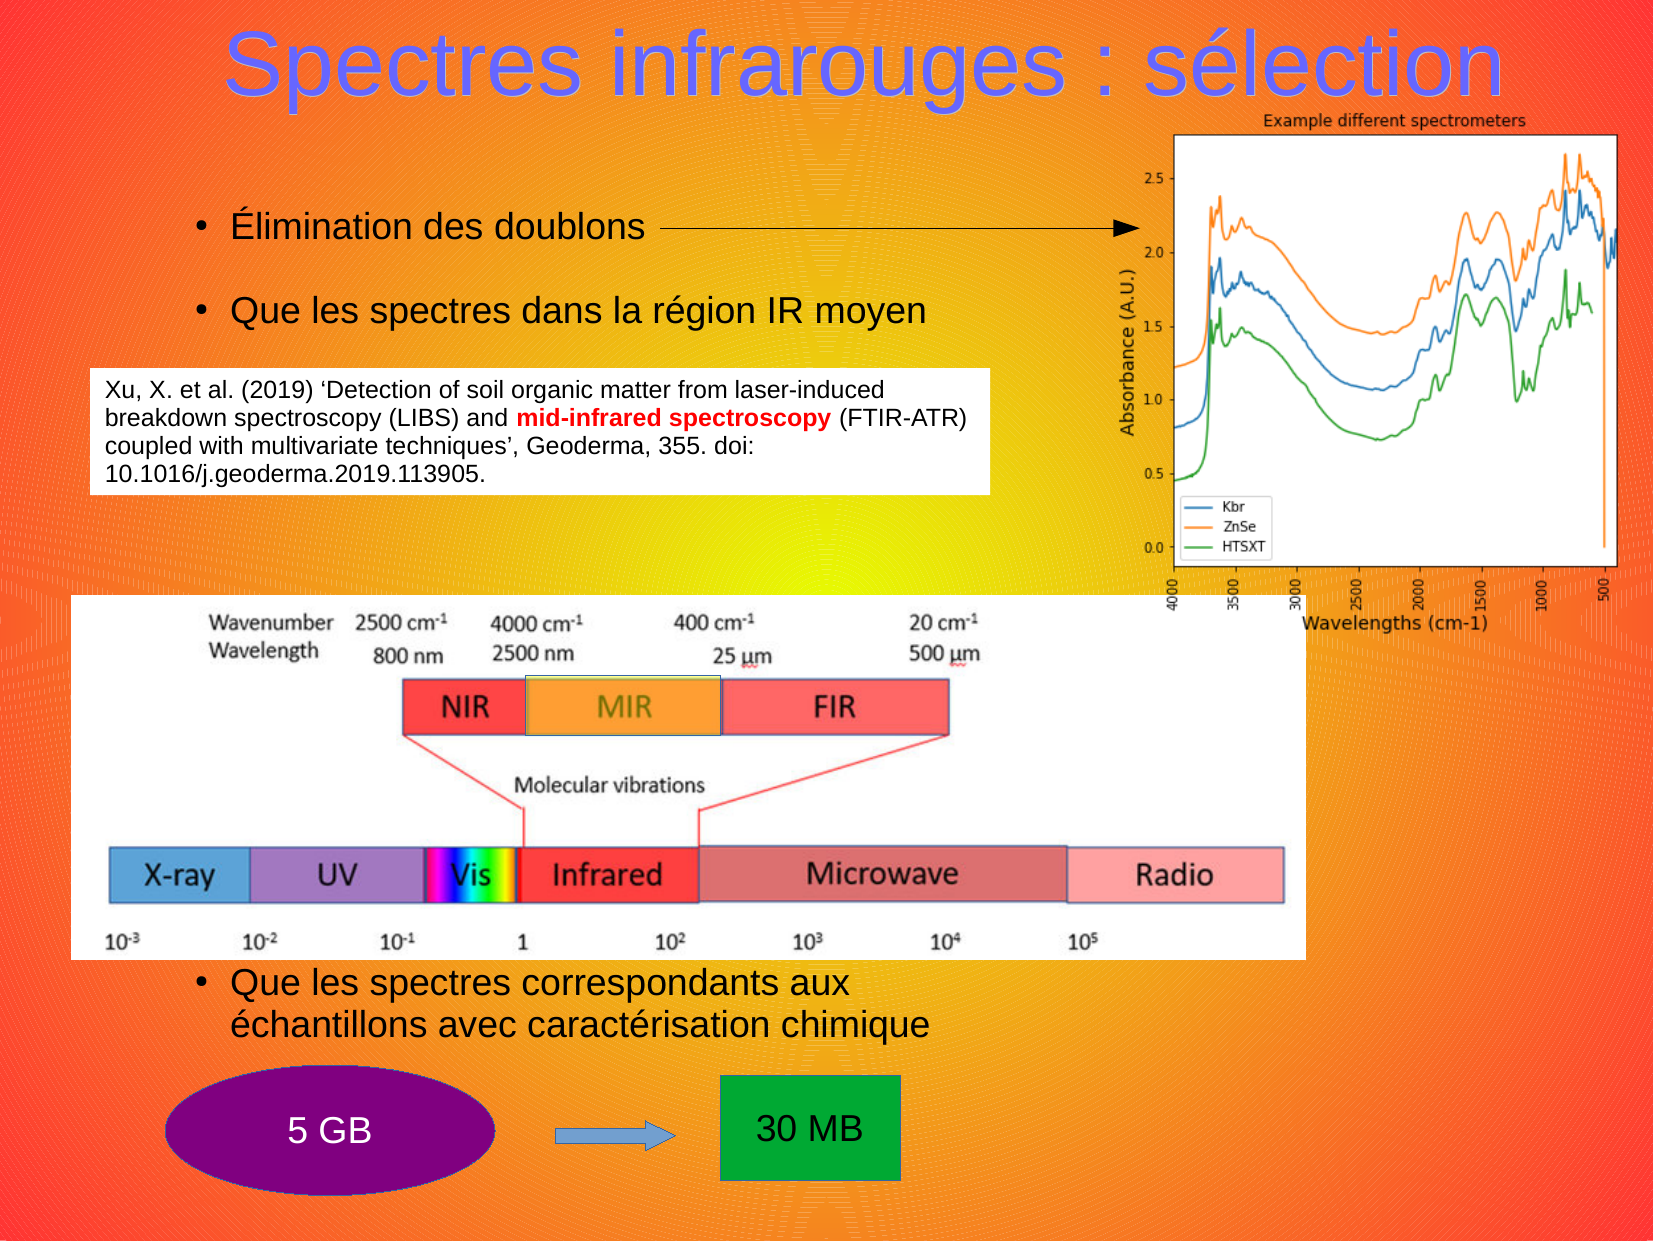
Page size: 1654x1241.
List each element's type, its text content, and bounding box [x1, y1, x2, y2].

picture [1066, 104, 1626, 961]
text_box Xu, X. et al. (2019) ‘Detection of soil organic matter from laser-induced breakdown spectroscopy (LIBS) and mid-infrared spectroscopy (FTIR-ATR) coupled with multivariate techniques’, Geoderma, 355. doi: 10.1016/j.geoderma.2019.113905. [90, 368, 180, 496]
picture [71, 595, 180, 961]
title Spectres infrarouges : sélection [121, 12, 1609, 116]
text_box Élimination des doublons Que les spectres dans la région IR moyen Que les spectres correspondants aux échantillons avec caractérisation chimique [180, 198, 1066, 1053]
text_box [525, 675, 721, 736]
text_box 5 GB [165, 1065, 496, 1196]
text_box 30 MB [720, 1075, 901, 1181]
text_box [555, 1120, 676, 1151]
